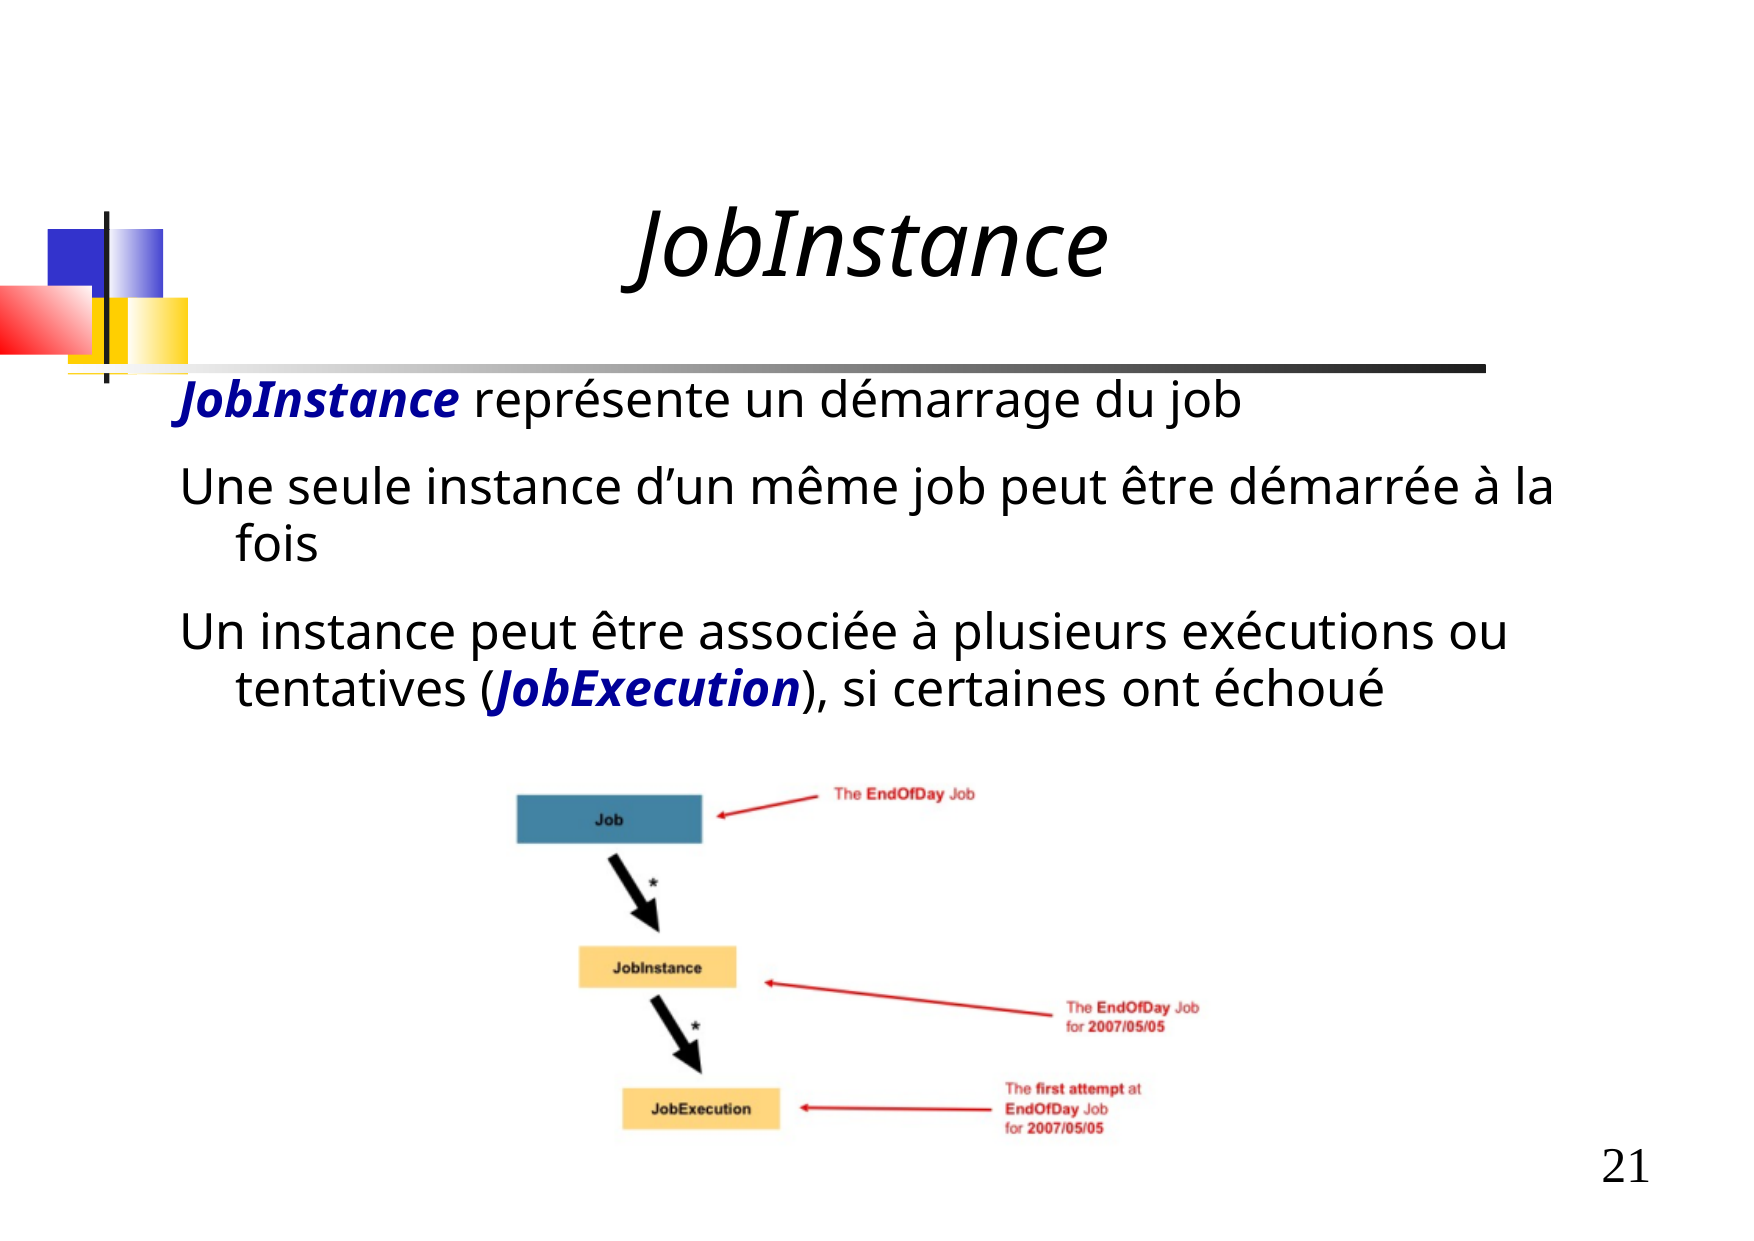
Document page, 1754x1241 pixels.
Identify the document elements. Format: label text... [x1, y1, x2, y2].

list JobInstance représente un démarrage du job Une seule instance d’un même job peut être démarrée à la fois Un instance peut être associée à plusieurs exécutions ou tentatives (JobExecution), si certaines ont échoué [179, 371, 1567, 1091]
picture [463, 739, 1284, 1167]
title JobInstance [179, 139, 1567, 351]
